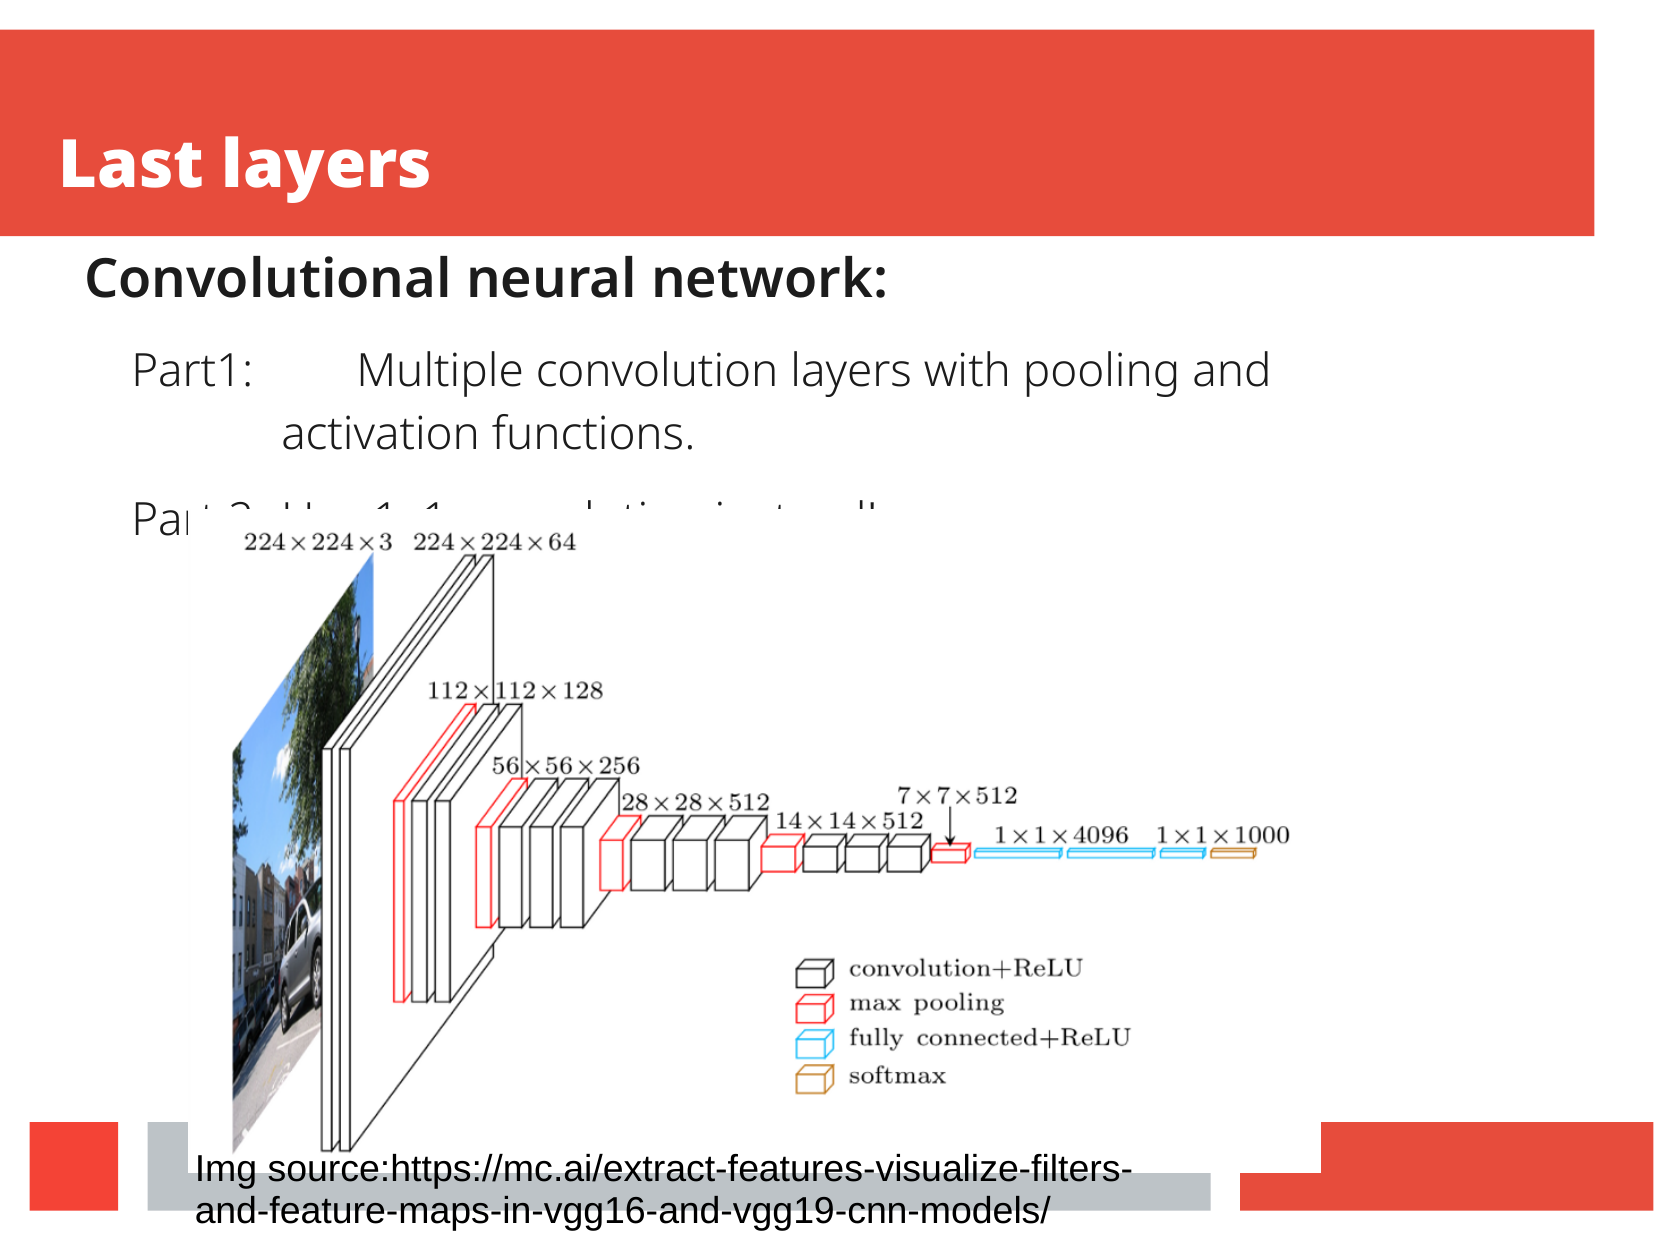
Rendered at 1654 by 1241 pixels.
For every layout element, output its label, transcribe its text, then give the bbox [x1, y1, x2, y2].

title Last layers [59, 59, 1595, 207]
list Convolutional neural network: Part1: Multiple convolution layers with pooling and activation functions. Part 2: Use 1x1 convolution instead! [84, 240, 1591, 1008]
picture [188, 509, 1321, 1173]
text_box Img source:https://mc.ai/extract-features-visualize-filters-and-feature-maps-in-vgg16-and-vgg19-cnn-models/ [180, 1140, 1186, 1239]
